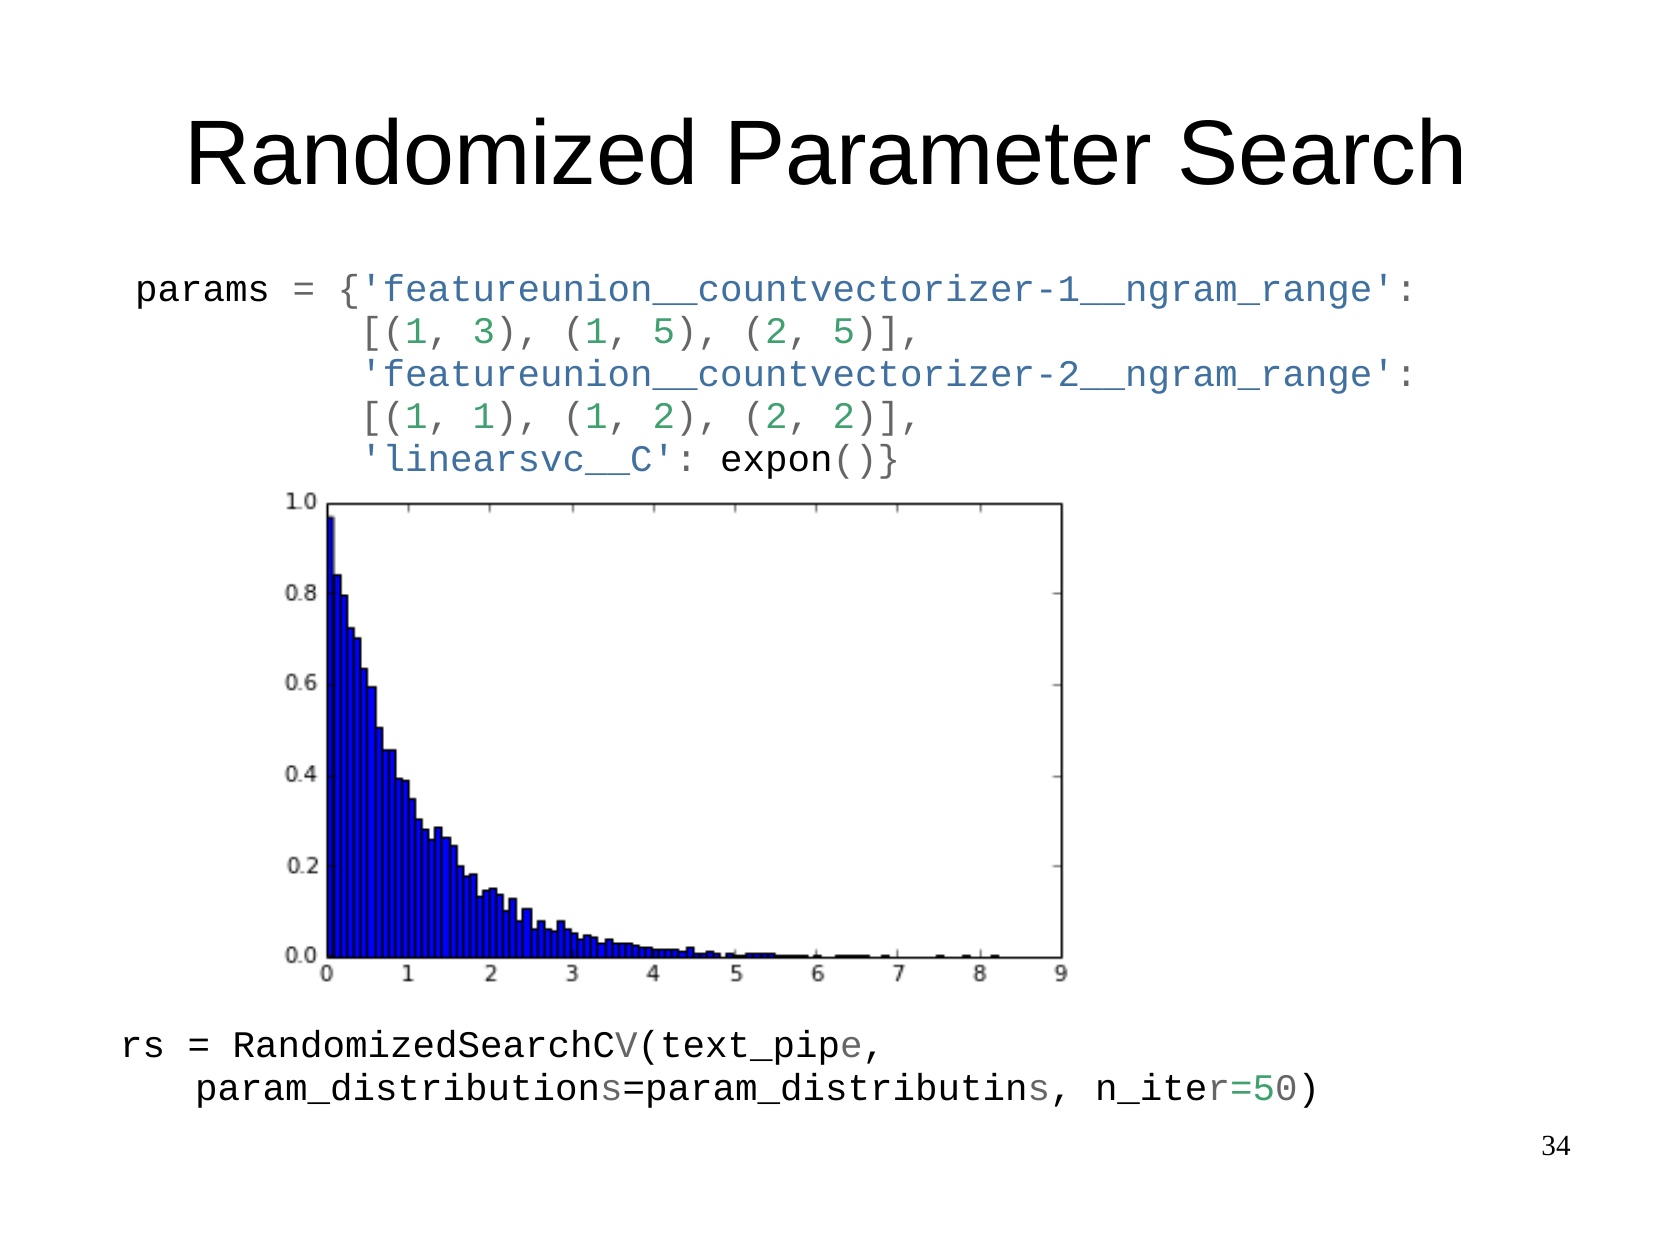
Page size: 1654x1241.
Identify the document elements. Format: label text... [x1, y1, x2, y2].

text_box rs = RandomizedSearchCV(text_pipe, param_distributions=param_distributins, n_iter=50) [120, 984, 1584, 1113]
title Randomized Parameter Search [82, 49, 1571, 257]
text_box params = {'featureunion__countvectorizer-1__ngram_range': [(1, 3), (1, 5), (2, 5)], 'featureunion__countvectorizer-2__ngram_range': [(1, 1), (1, 2), (2, 2)], 'linearsvc__C': expon()} [135, 270, 1486, 484]
picture [270, 479, 1081, 1000]
